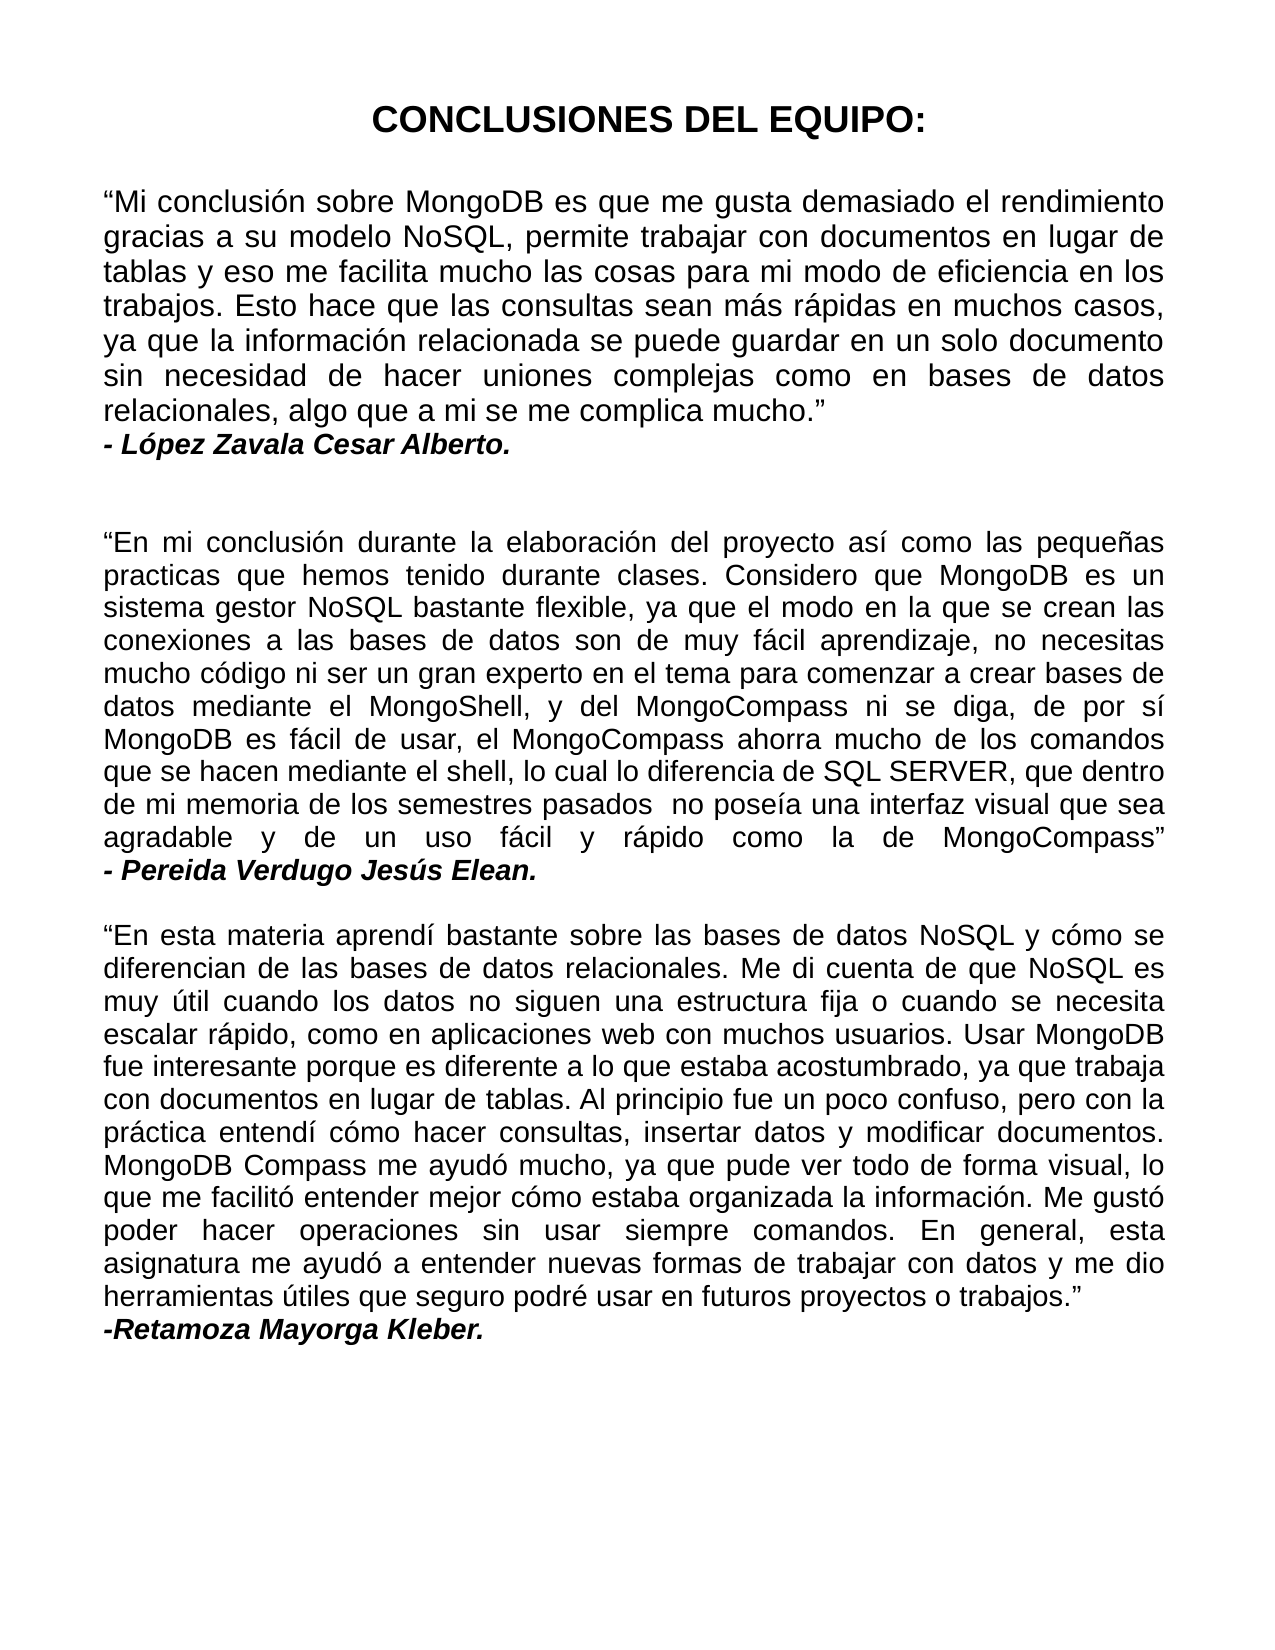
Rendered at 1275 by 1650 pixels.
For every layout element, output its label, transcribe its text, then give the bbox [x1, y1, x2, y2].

text_box “Mi conclusión sobre MongoDB es que me gusta demasiado el rendimiento gracias a su modelo NoSQL, permite trabajar con documentos en lugar de tablas y eso me facilita mucho las cosas para mi modo de eficiencia en los trabajos. Esto hace que las consultas sean más rápidas en muchos casos, ya que la información relacionada se puede guardar en un solo documento sin necesidad de hacer uniones complejas como en bases de datos relacionales, algo que a mi se me complica mucho.” - López Zavala Cesar Alberto. “En mi conclusión durante la elaboración del proyecto así como las pequeñas practicas que hemos tenido durante clases. Considero que MongoDB es un sistema gestor NoSQL bastante flexible, ya que el modo en la que se crean las conexiones a las bases de datos son de muy fácil aprendizaje, no necesitas mucho código ni ser un gran experto en el tema para comenzar a crear bases de datos mediante el MongoShell, y del MongoCompass ni se diga, de por sí MongoDB es fácil de usar, el MongoCompass ahorra mucho de los comandos que se hacen mediante el shell, lo cual lo diferencia de SQL SERVER, que dentro de mi memoria de los semestres pasados no poseía una interfaz visual que sea agradable y de un uso fácil y rápido como la de MongoCompass” - Pereida Verdugo Jesús Elean. “En esta materia aprendí bastante sobre las bases de datos NoSQL y cómo se diferencian de las bases de datos relacionales. Me di cuenta de que NoSQL es muy útil cuando los datos no siguen una estructura fija o cuando se necesita escalar rápido, como en aplicaciones web con muchos usuarios. Usar MongoDB fue interesante porque es diferente a lo que estaba acostumbrado, ya que trabaja con documentos en lugar de tablas. Al principio fue un poco confuso, pero con la práctica entendí cómo hacer consultas, insertar datos y modificar documentos. MongoDB Compass me ayudó mucho, ya que pude ver todo de forma visual, lo que me facilitó entender mejor cómo estaba organizada la información. Me gustó poder hacer operaciones sin usar siempre comandos. En general, esta asignatura me ayudó a entender nuevas formas de trabajar con datos y me dio herramientas útiles que seguro podré usar en futuros proyectos o trabajos.” -Retamoza Mayorga Kleber. [88, 177, 1182, 1347]
text_box CONCLUSIONES DEL EQUIPO: [324, 90, 975, 148]
